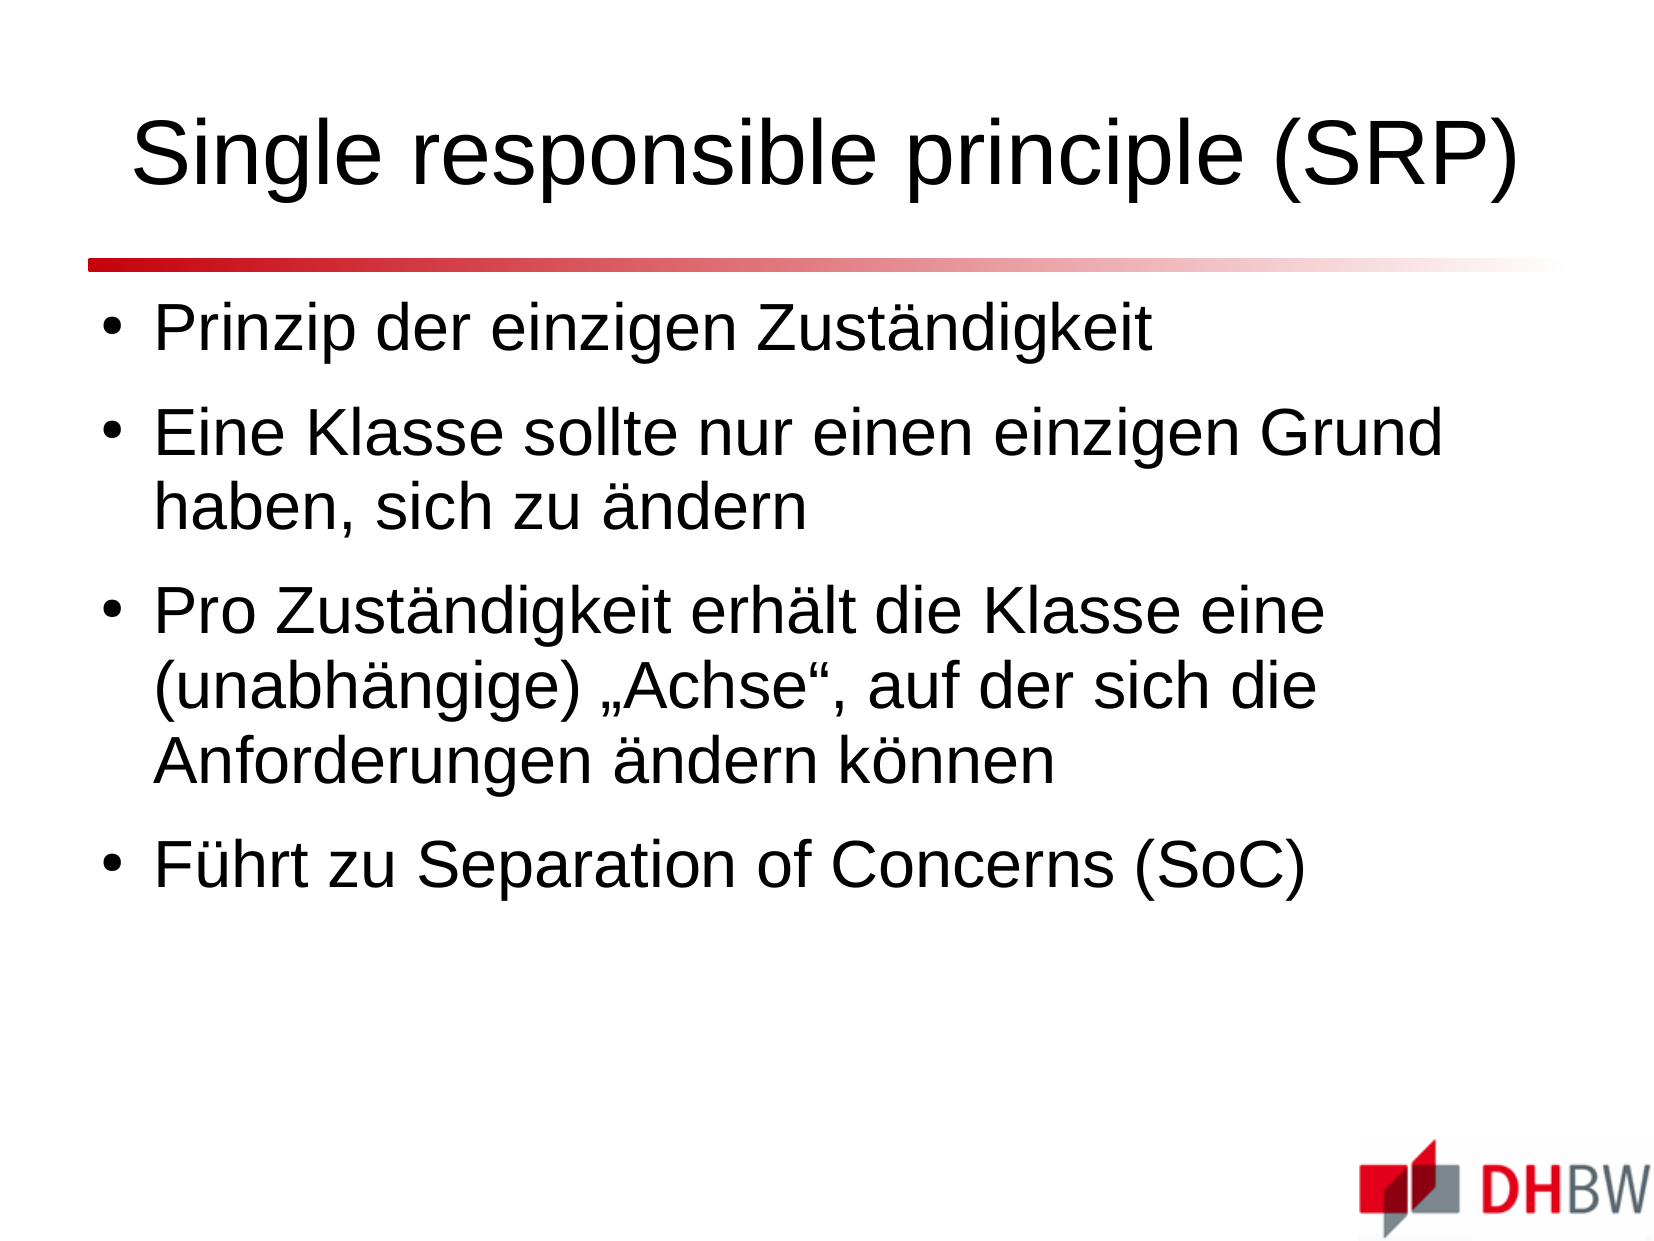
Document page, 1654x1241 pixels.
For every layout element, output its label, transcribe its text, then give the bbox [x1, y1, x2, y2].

picture [1358, 1137, 1652, 1241]
list Prinzip der einzigen Zuständigkeit Eine Klasse sollte nur einen einzigen Grund haben, sich zu ändern Pro Zuständigkeit erhält die Klasse eine (unabhängige) „Achse“, auf der sich die Anforderungen ändern können Führt zu Separation of Concerns (SoC) [82, 290, 1571, 1094]
title Single responsible principle (SRP) [82, 56, 1571, 250]
